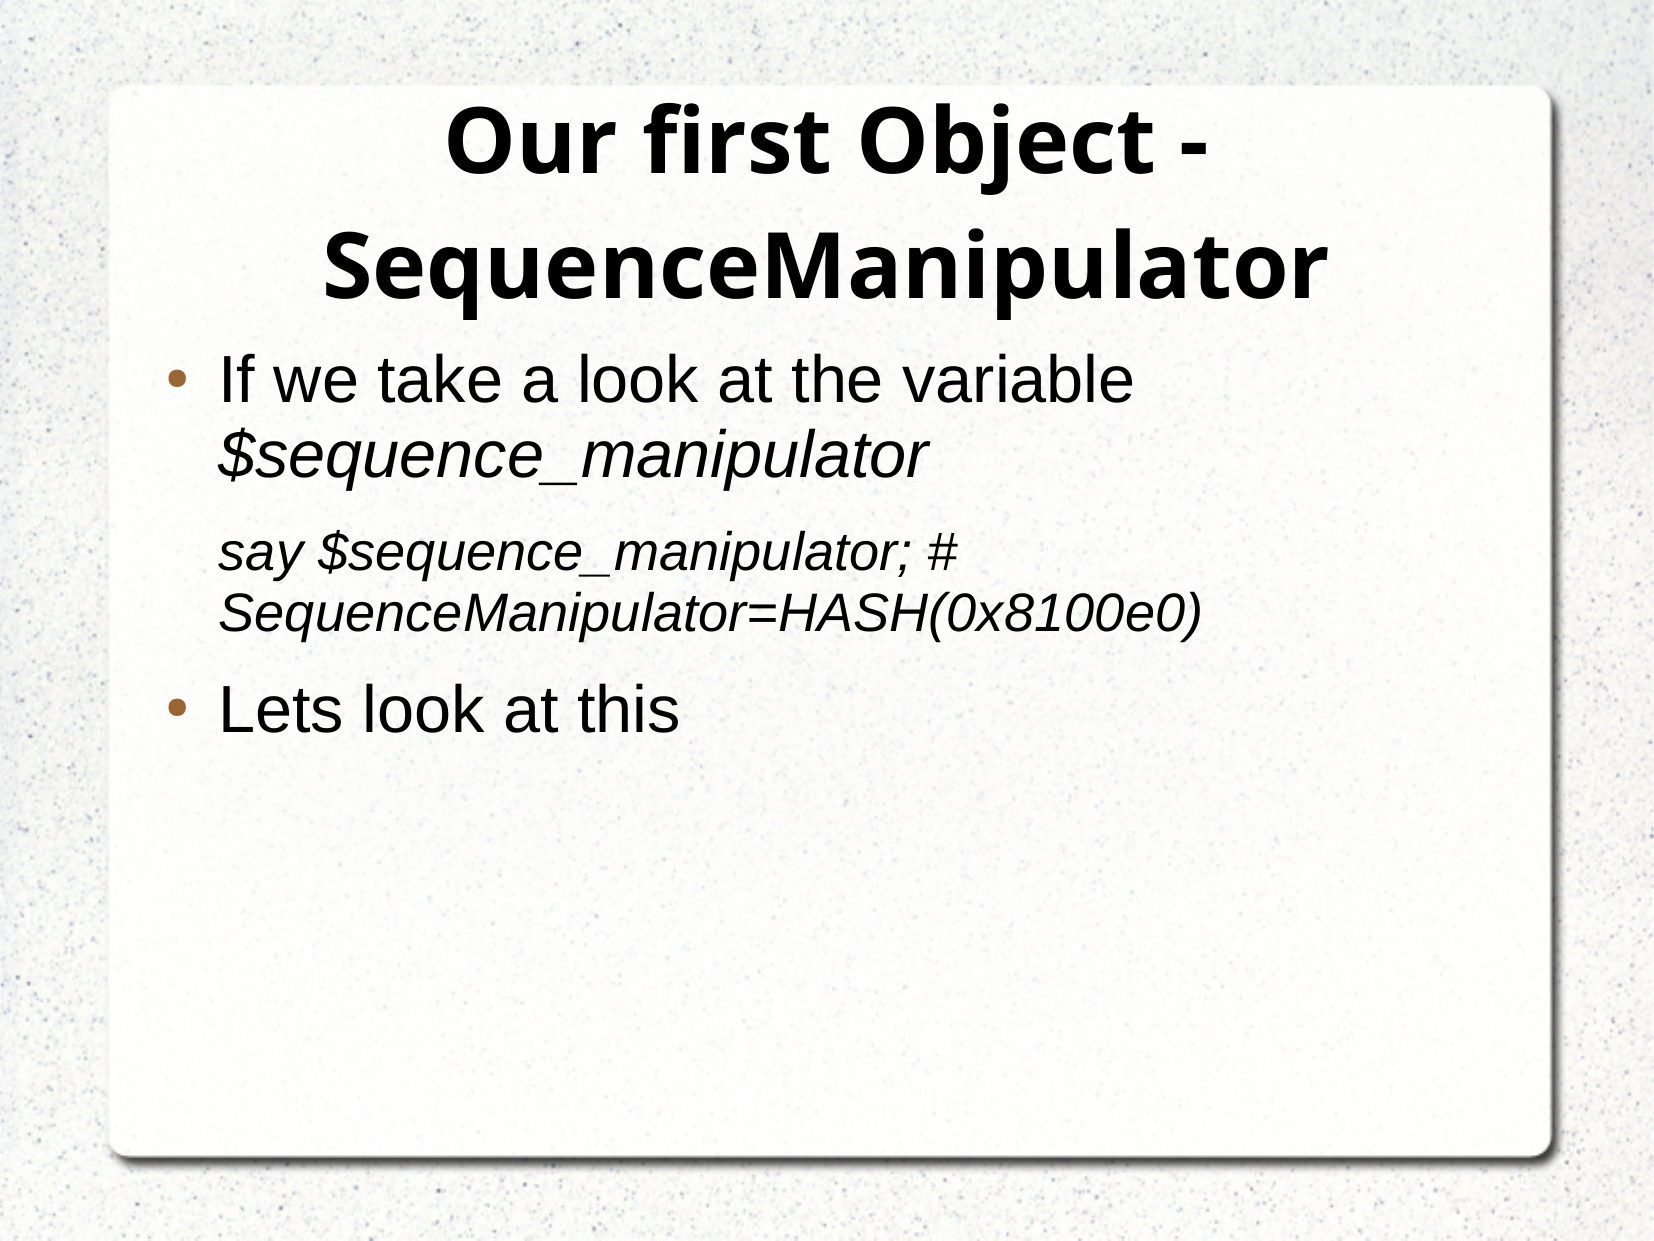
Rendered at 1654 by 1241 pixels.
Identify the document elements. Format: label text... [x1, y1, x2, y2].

picture [0, 0, 1654, 1241]
list If we take a look at the variable $sequence_manipulator say $sequence_manipulator; # SequenceManipulator=HASH(0x8100e0) Lets look at this [147, 342, 1506, 978]
title Our first Object - SequenceManipulator [118, 88, 1536, 312]
